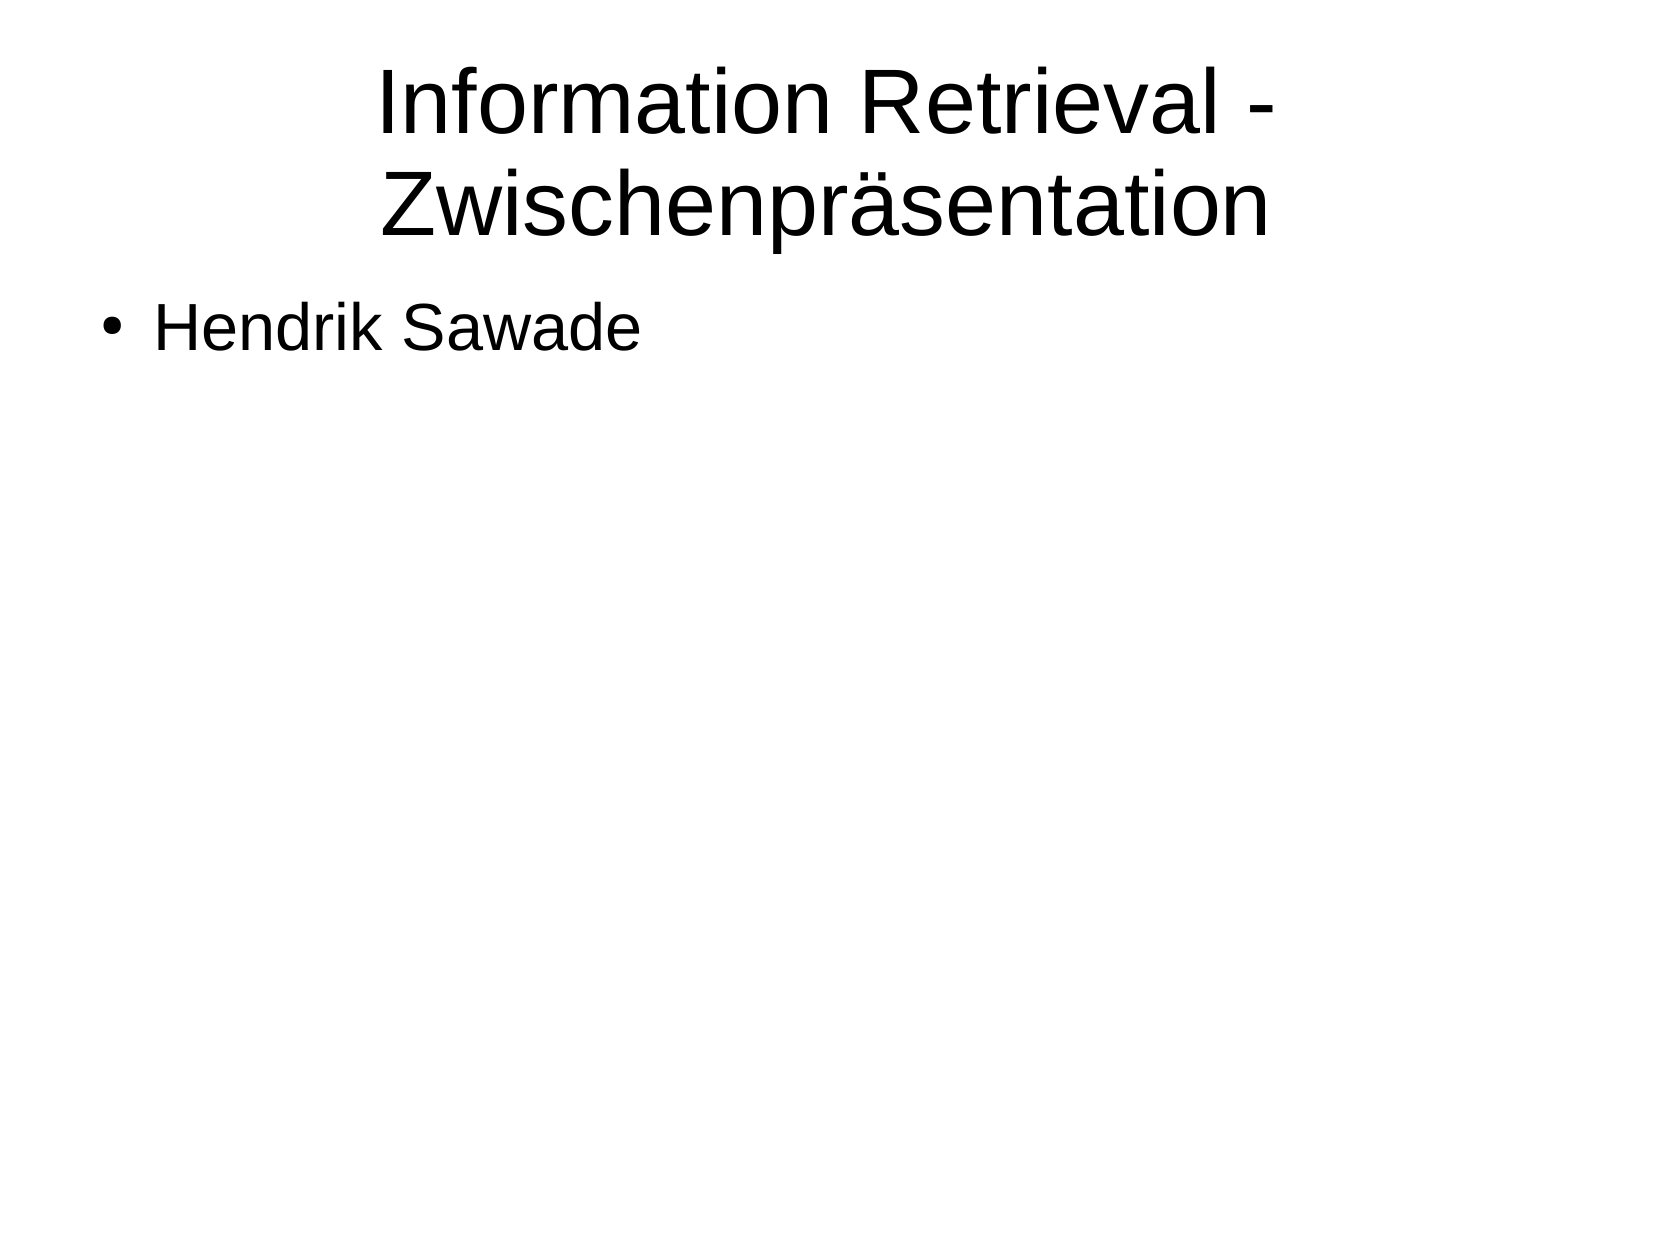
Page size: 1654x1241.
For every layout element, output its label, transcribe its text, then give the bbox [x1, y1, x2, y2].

list Hendrik Sawade [82, 290, 1571, 1109]
title Information Retrieval - Zwischenpräsentation [82, 49, 1571, 257]
